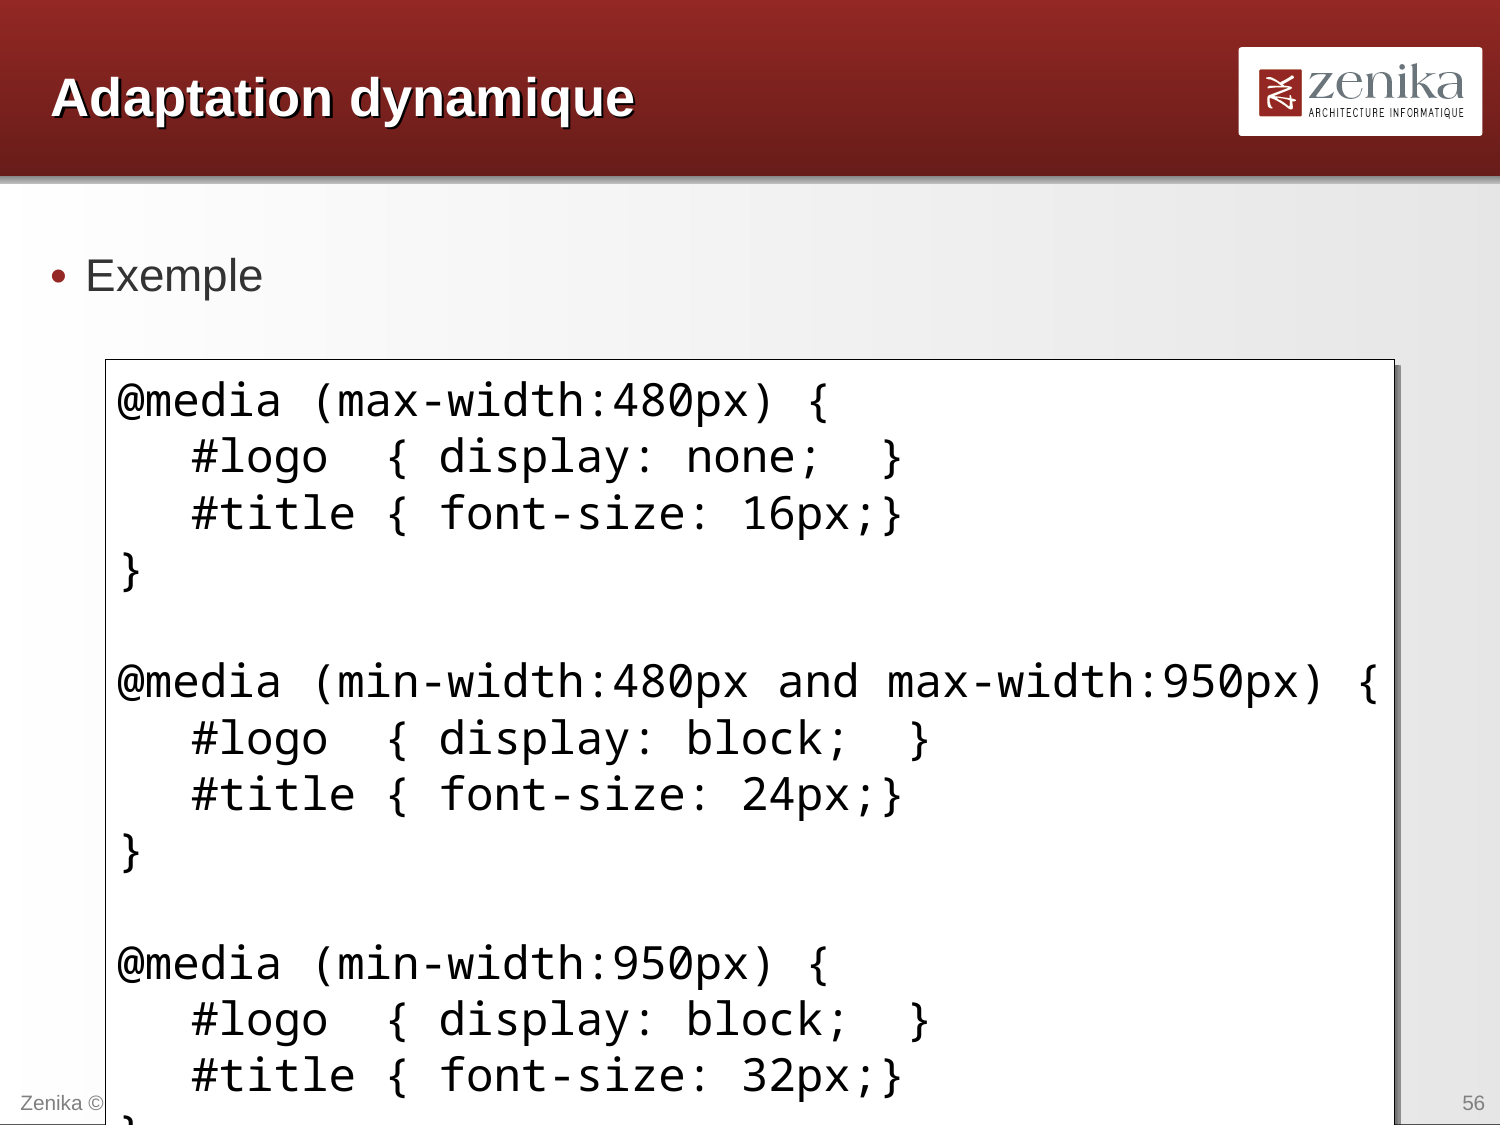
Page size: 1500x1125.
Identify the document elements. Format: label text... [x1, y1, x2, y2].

picture [1257, 58, 1464, 125]
title Adaptation dynamique [50, 15, 1206, 180]
text_box @media (max-width:480px) { #logo { display: none; } #title { font-size: 16px;} } @media (min-width:480px and max-width:950px) { #logo { display: block; } #title { font-size: 24px;} } @media (min-width:950px) { #logo { display: block; } #title { font-size: 32px;} } [105, 359, 1395, 1125]
list Exemple [50, 249, 1435, 1079]
